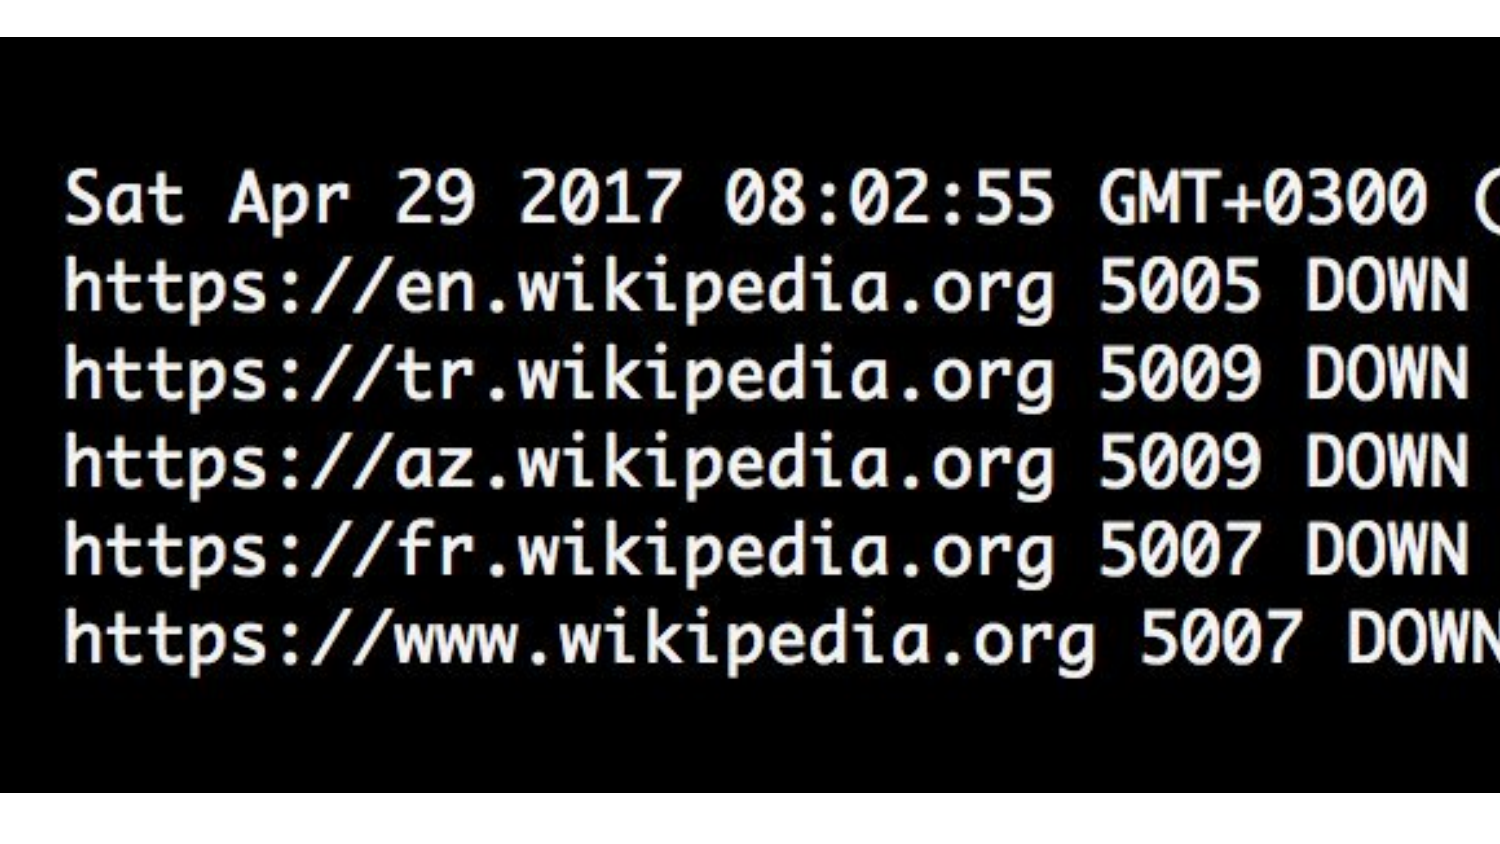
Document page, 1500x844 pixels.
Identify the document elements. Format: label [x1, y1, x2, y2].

picture [0, 37, 1500, 793]
